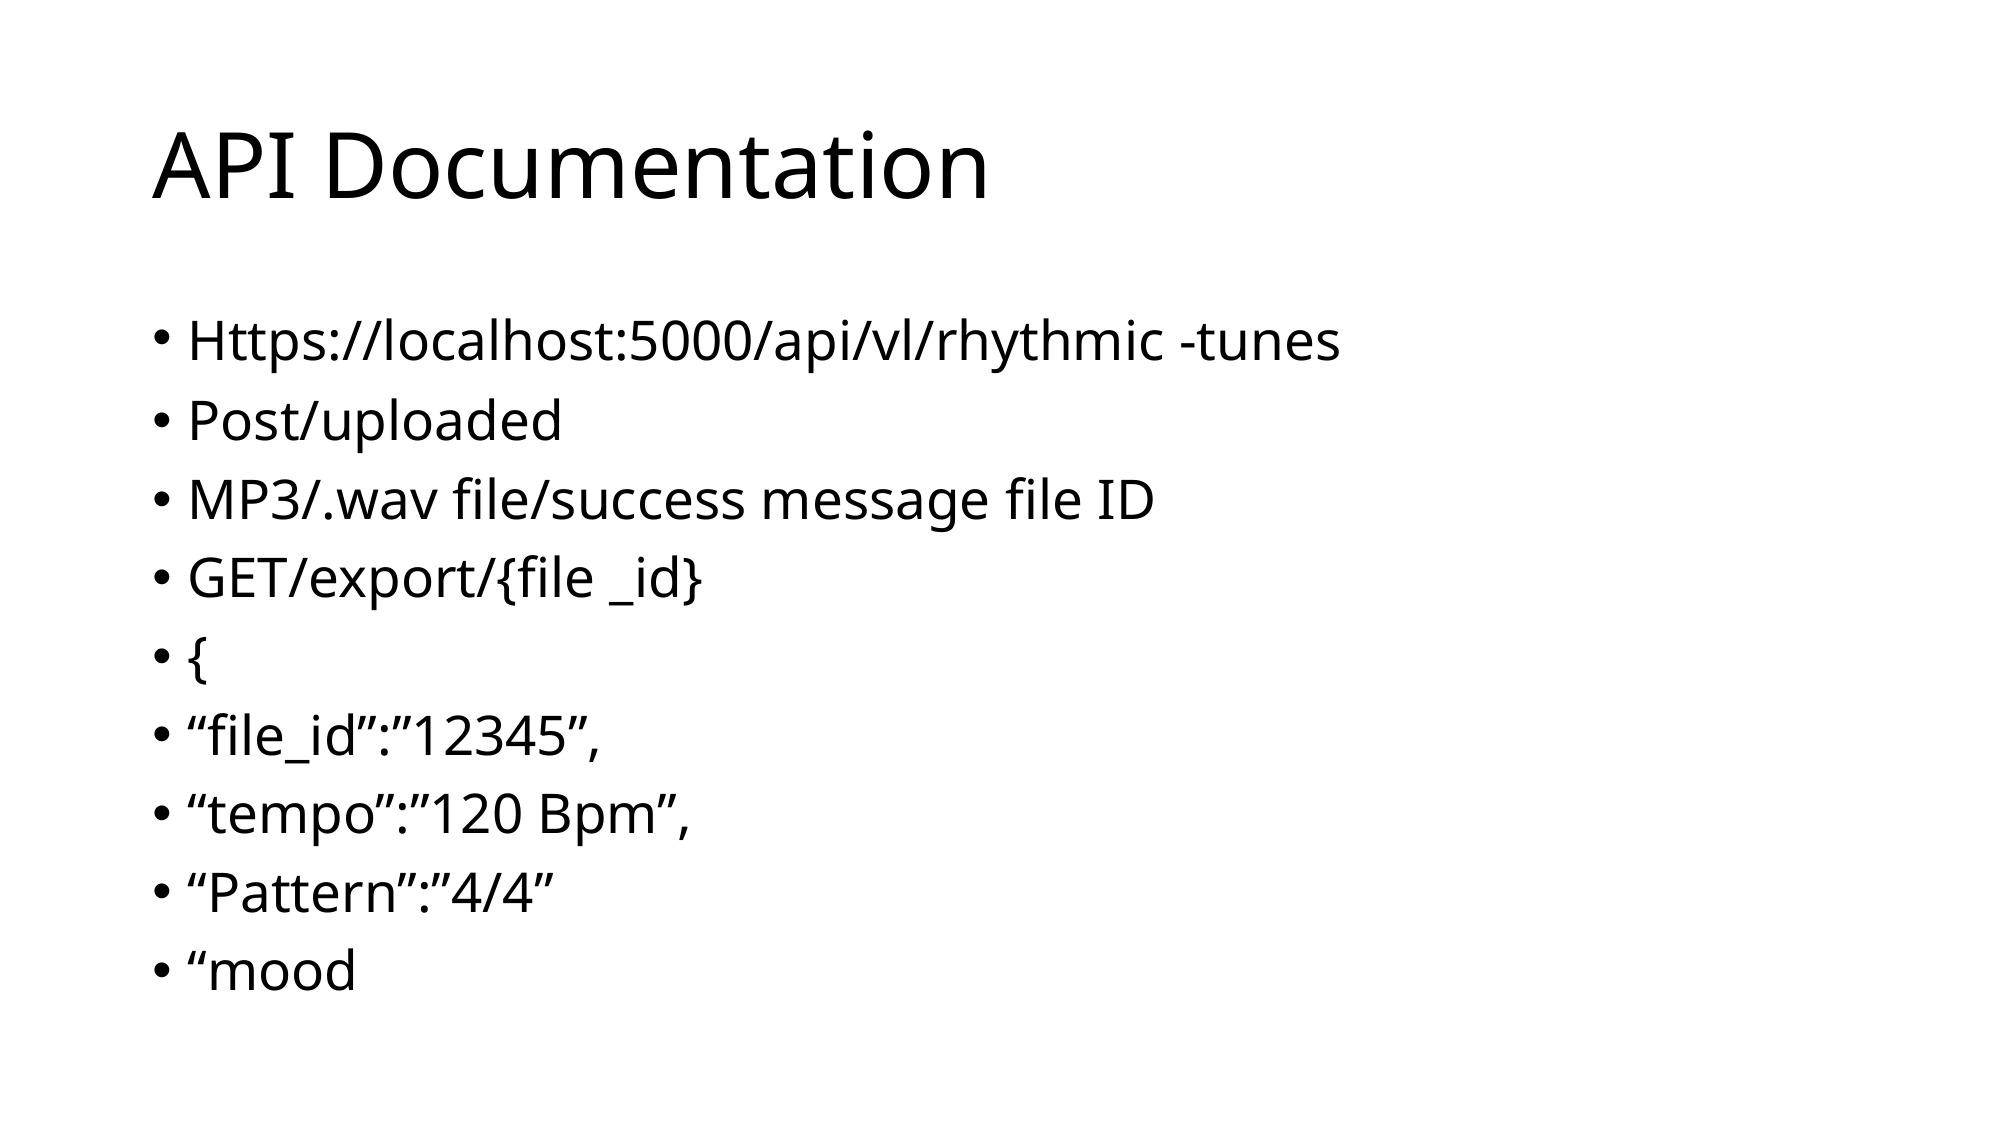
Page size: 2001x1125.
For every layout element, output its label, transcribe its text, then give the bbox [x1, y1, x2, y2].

list Https://localhost:5000/api/vl/rhythmic -tunes Post/uploaded MP3/.wav file/success message file ID GET/export/{file _id} { “file_id”:”12345”, “tempo”:”120 Bpm”, “Pattern”:”4/4” “mood [137, 299, 1863, 1014]
title API Documentation [137, 59, 1863, 278]
